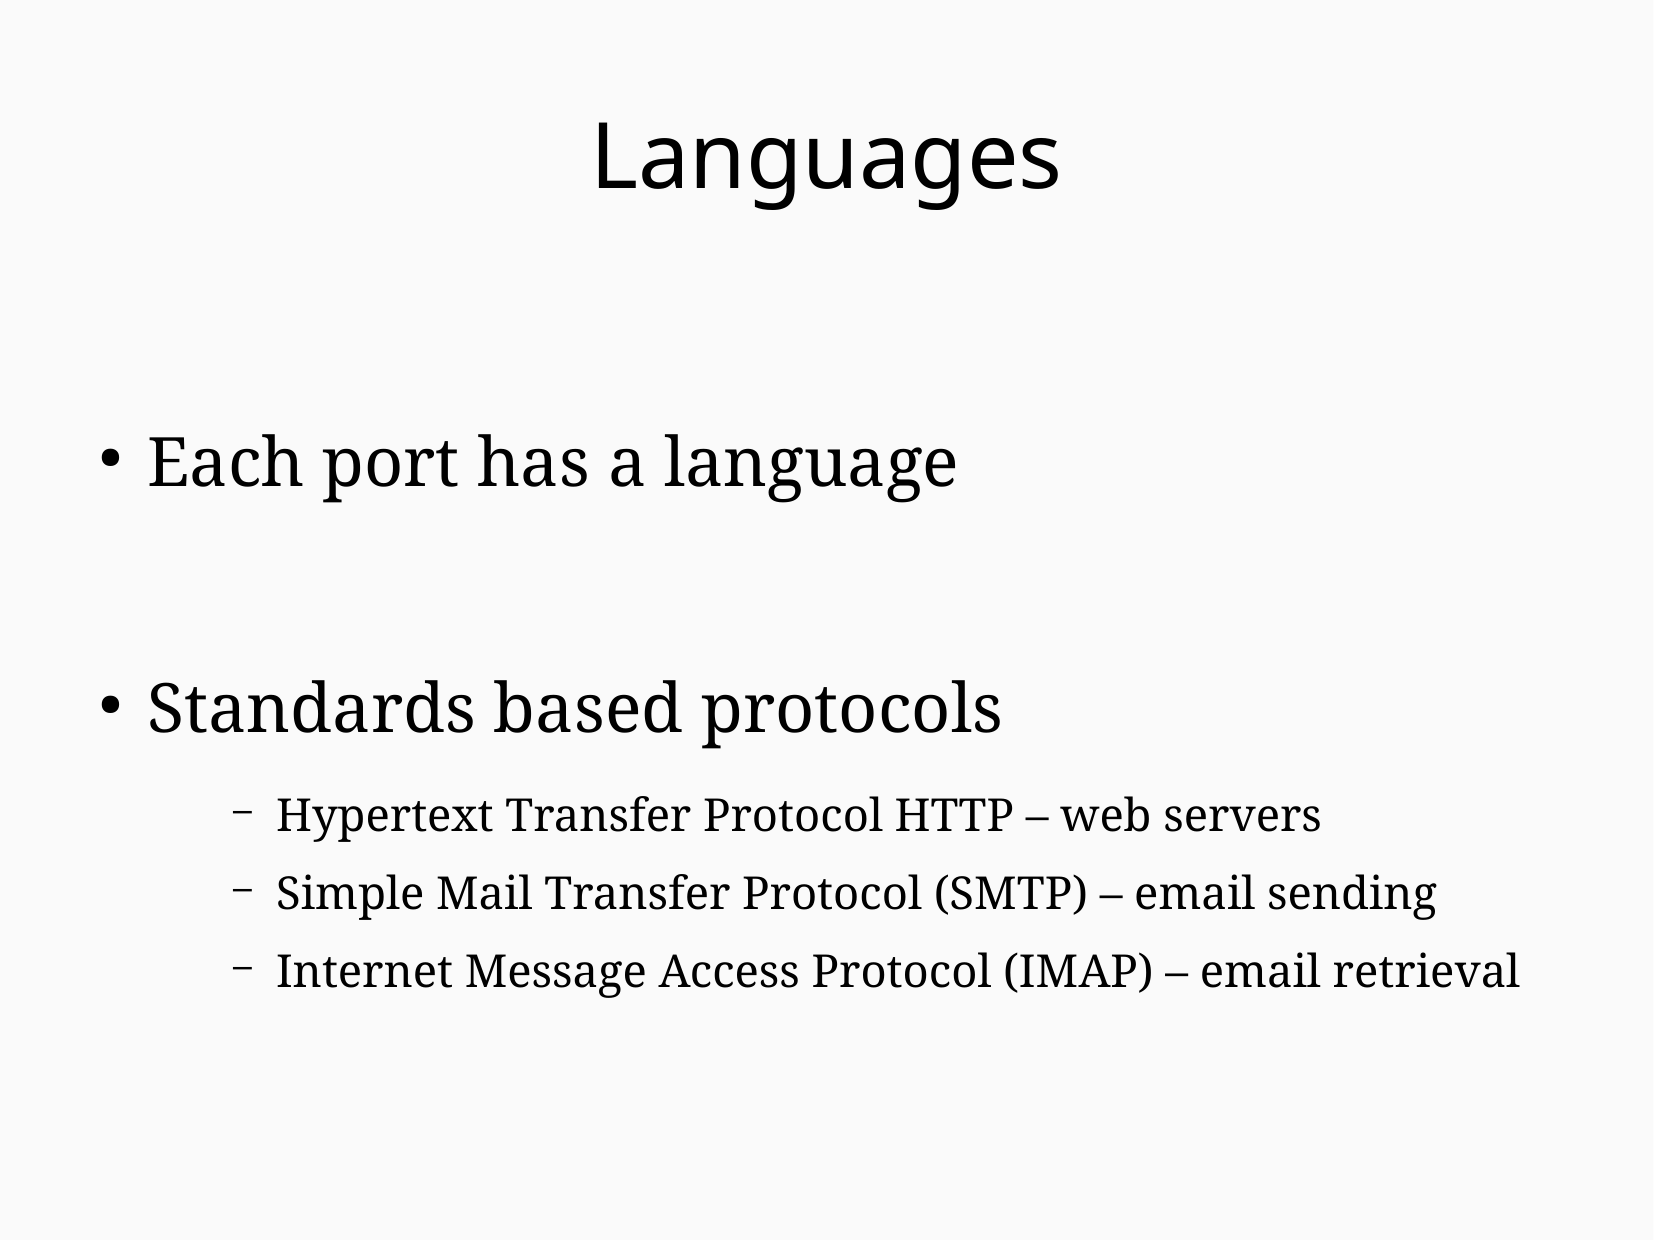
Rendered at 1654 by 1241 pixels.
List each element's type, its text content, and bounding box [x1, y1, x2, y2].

list Each port has a language Standards based protocols Hypertext Transfer Protocol HTTP – web servers Simple Mail Transfer Protocol (SMTP) – email sending Internet Message Access Protocol (IMAP) – email retrieval [82, 290, 1571, 1010]
title Languages [82, 49, 1571, 257]
